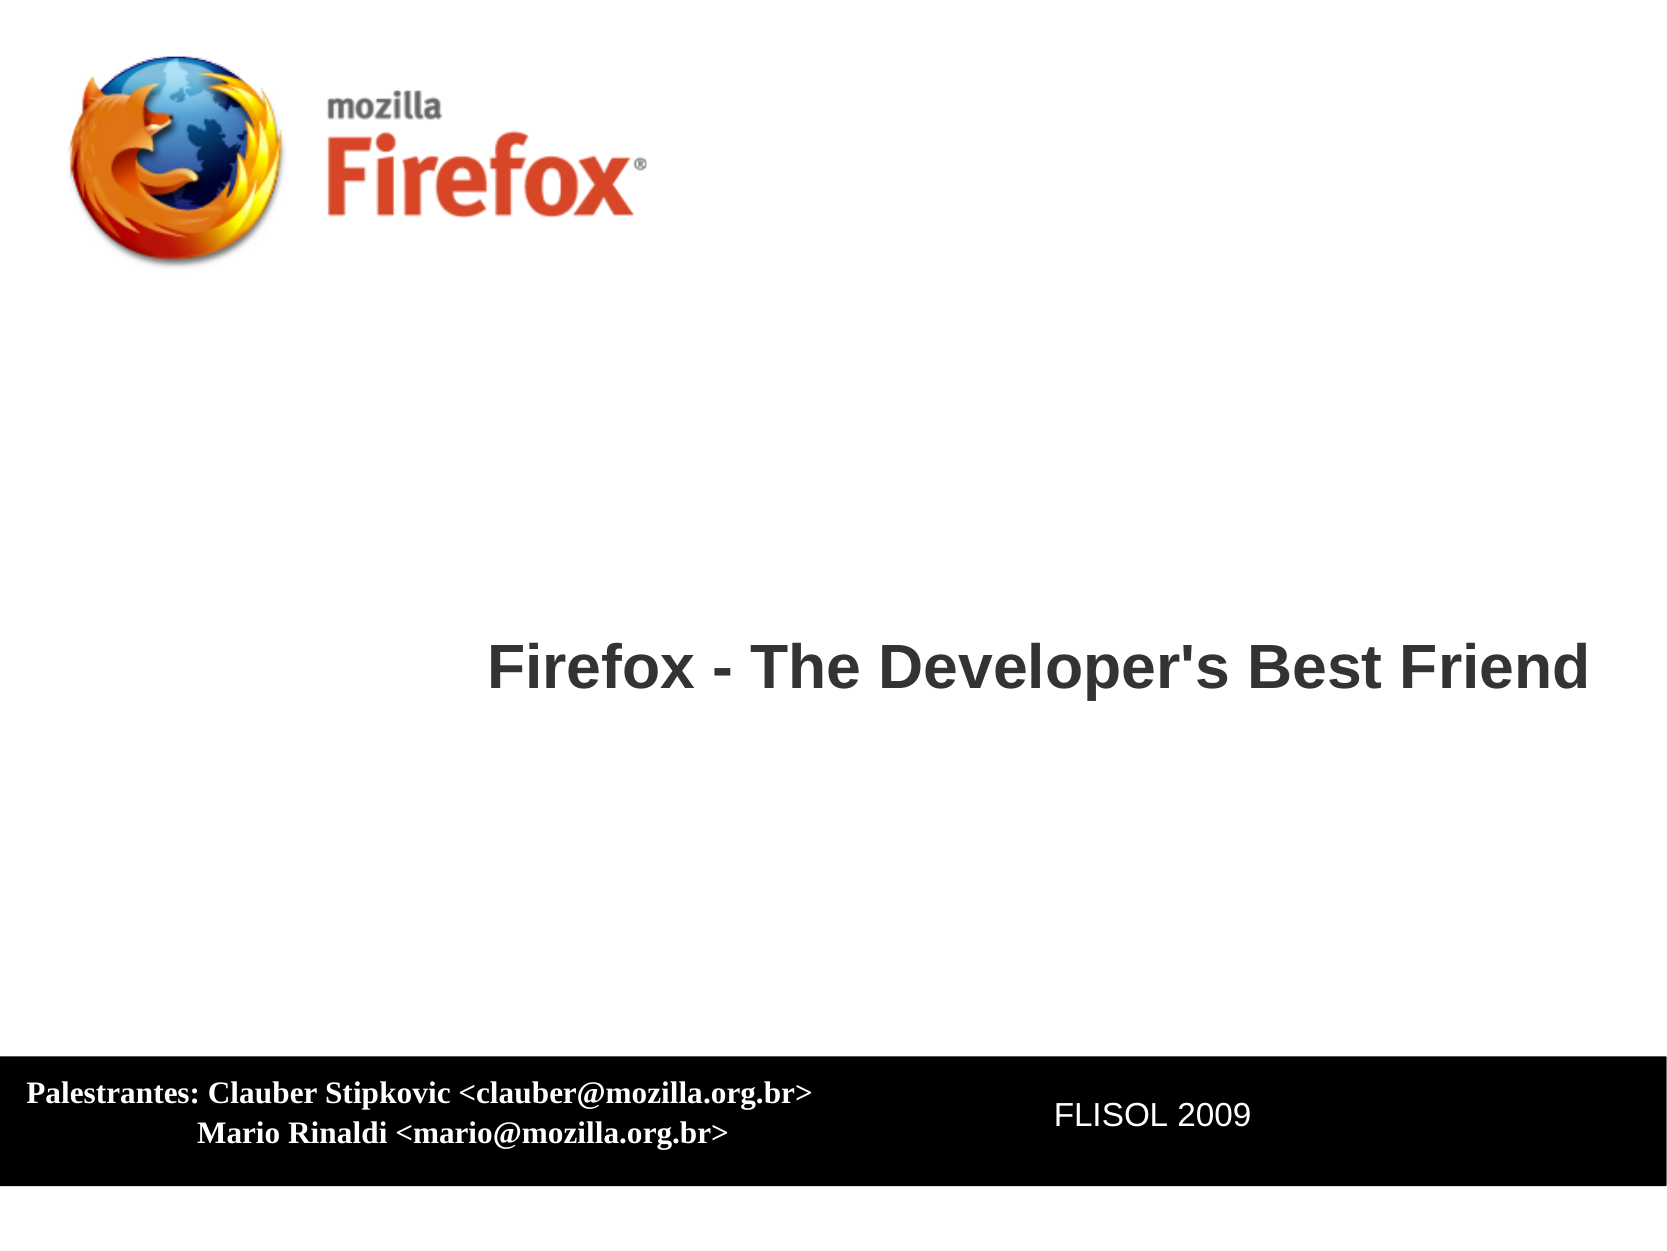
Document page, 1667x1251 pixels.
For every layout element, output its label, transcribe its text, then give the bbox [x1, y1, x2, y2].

text_box Firefox - The Developer's Best Friend [472, 608, 1654, 718]
text_box FLISOL 2009 [1039, 1080, 1548, 1146]
text_box [0, 1057, 1667, 1186]
picture [0, 0, 709, 325]
text_box Palestrantes: Clauber Stipkovic <clauber@mozilla.org.br> Mario Rinaldi <mario@mozilla.org.br> [11, 1062, 886, 1172]
